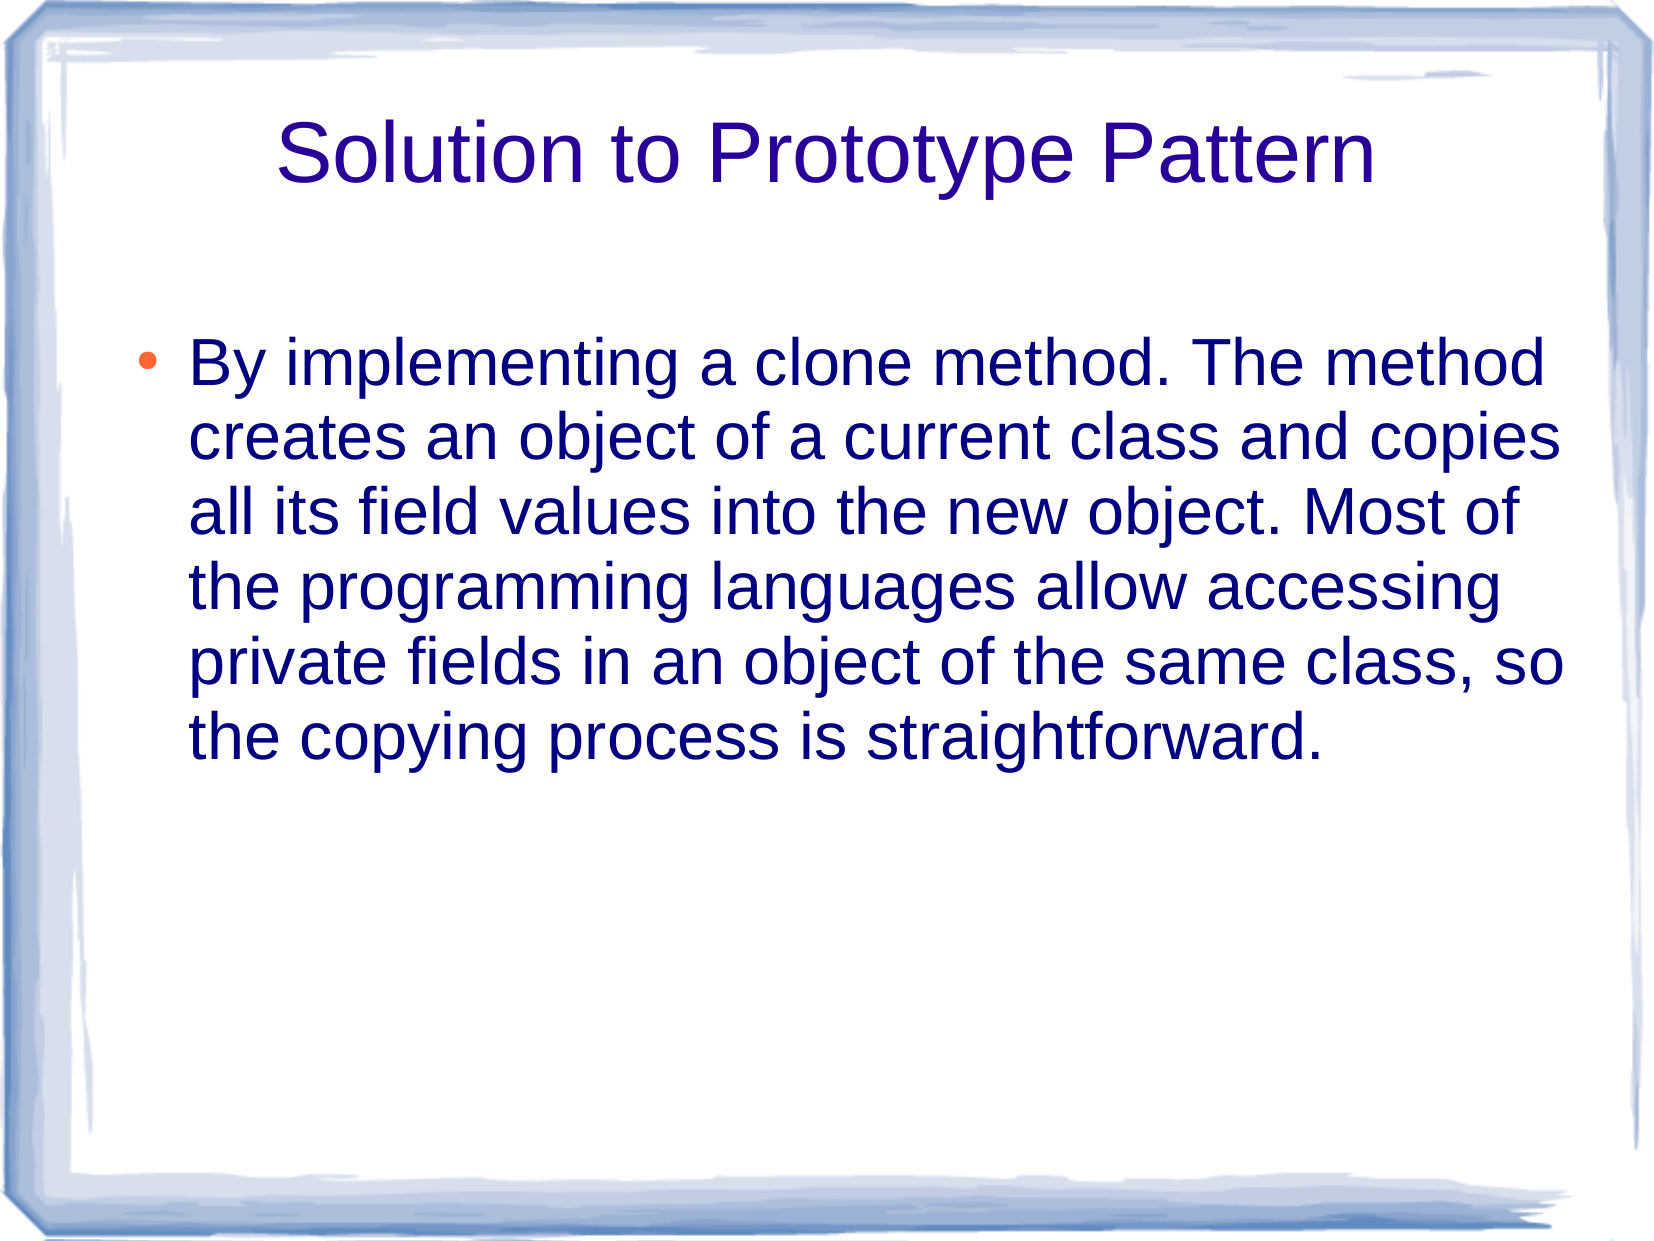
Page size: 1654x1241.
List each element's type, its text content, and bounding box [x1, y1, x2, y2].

title Solution to Prototype Pattern [82, 49, 1571, 257]
list By implementing a clone method. The method creates an object of a current class and copies all its field values into the new object. Most of the programming languages allow accessing private fields in an object of the same class, so the copying process is straightforward. [118, 324, 1571, 1004]
picture [0, 0, 1654, 1241]
